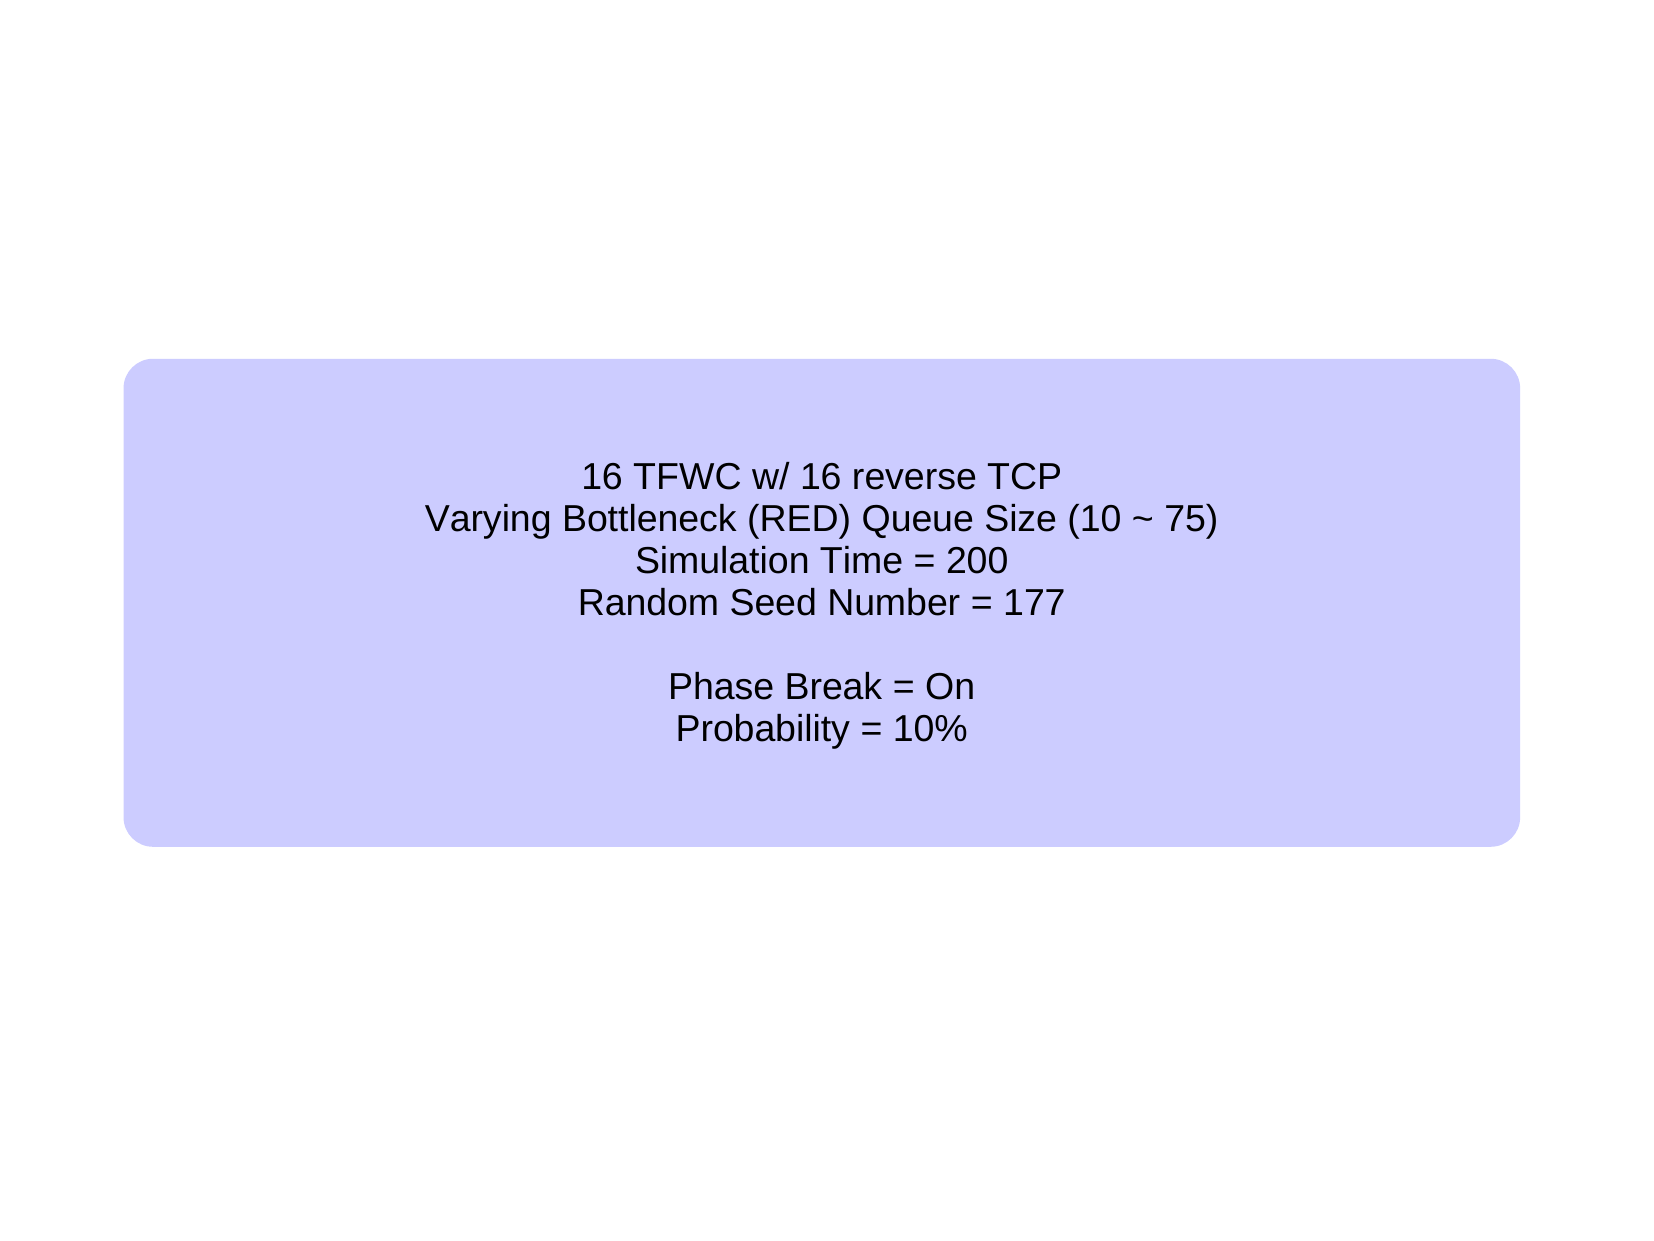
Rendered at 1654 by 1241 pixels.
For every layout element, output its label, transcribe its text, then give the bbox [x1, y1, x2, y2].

text_box 16 TFWC w/ 16 reverse TCP Varying Bottleneck (RED) Queue Size (10 ~ 75) Simulation Time = 200 Random Seed Number = 177 Phase Break = On Probability = 10% [123, 358, 1521, 847]
